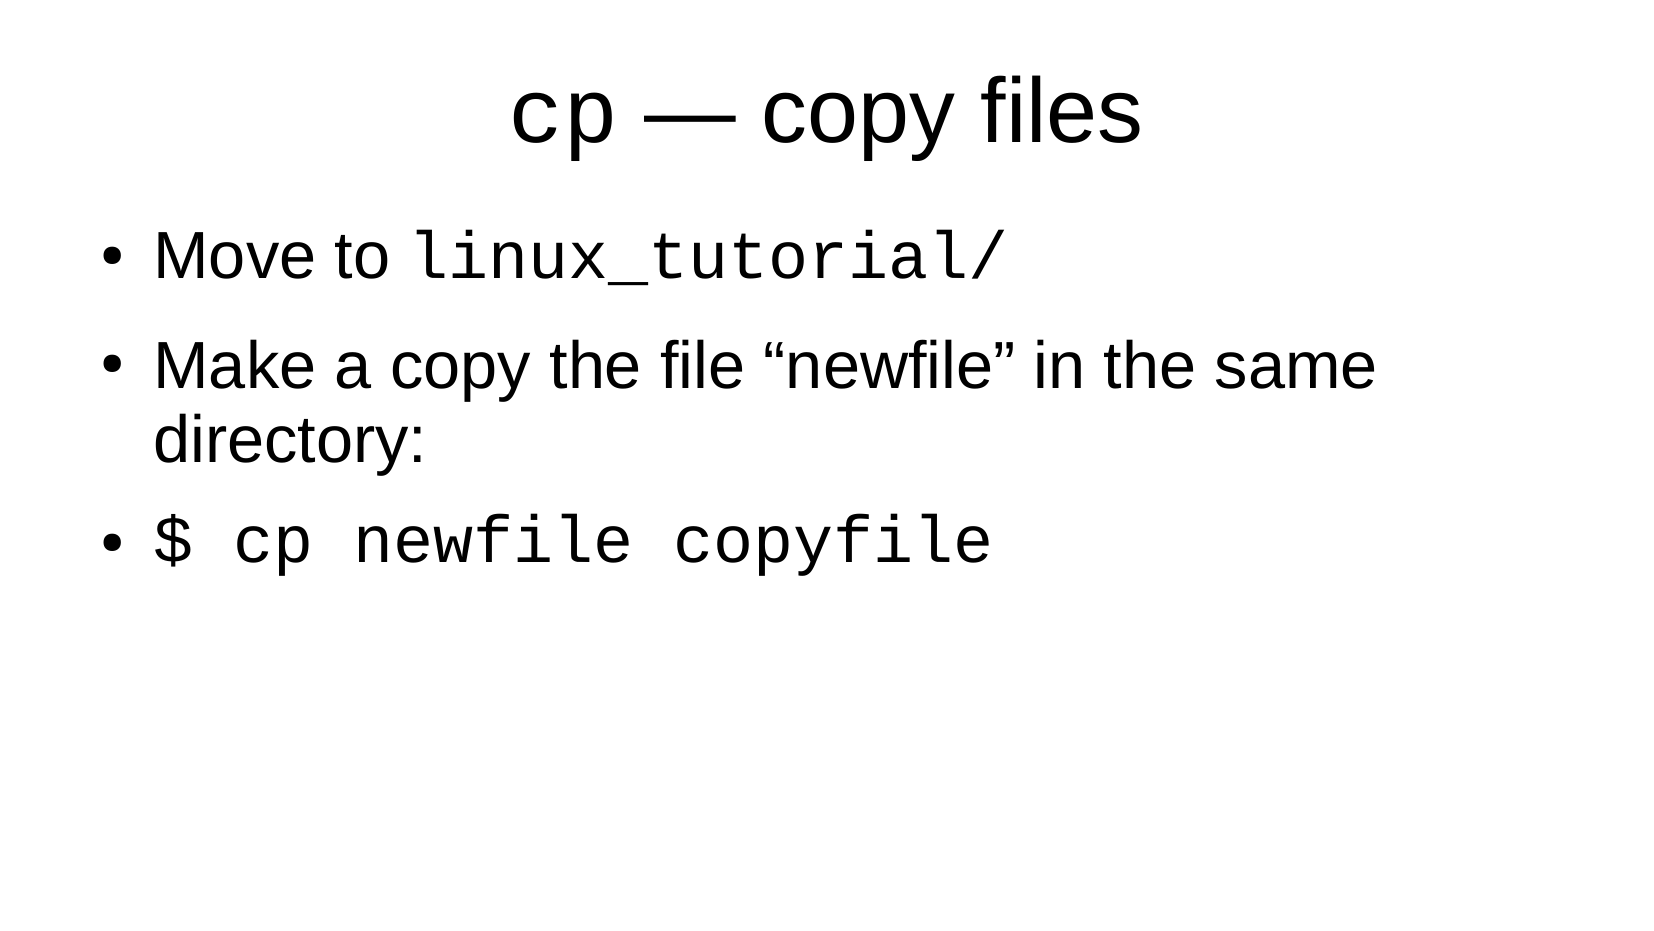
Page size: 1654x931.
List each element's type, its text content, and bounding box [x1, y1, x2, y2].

list Move to linux_tutorial/ Make a copy the file “newfile” in the same directory: $ cp newfile copyfile [82, 217, 1571, 758]
title cp — copy files [82, 37, 1571, 193]
